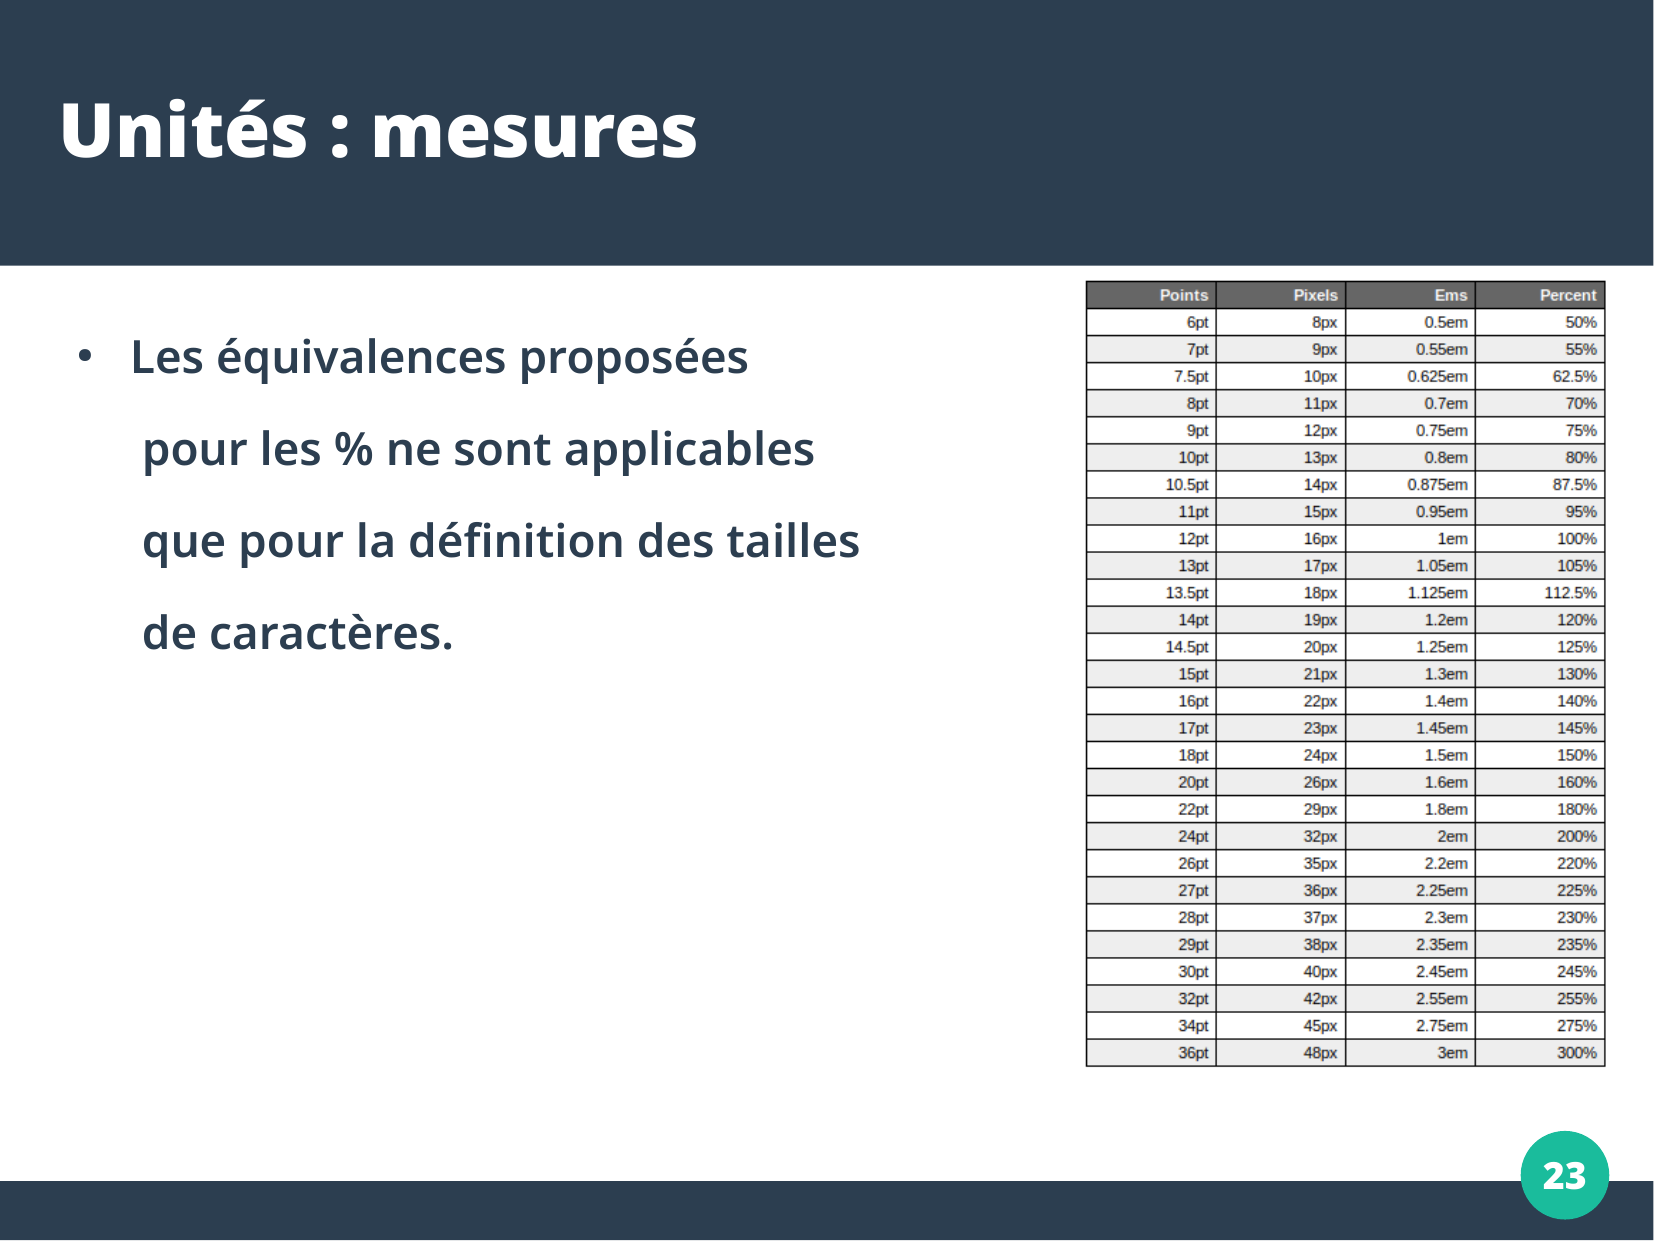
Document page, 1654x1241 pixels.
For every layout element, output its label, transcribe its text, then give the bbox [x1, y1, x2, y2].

picture [1059, 271, 1630, 1087]
title Unités : mesures [59, 49, 1595, 207]
list Les équivalences proposées pour les % ne sont applicables que pour la définition des tailles de caractères. [59, 324, 1595, 1152]
